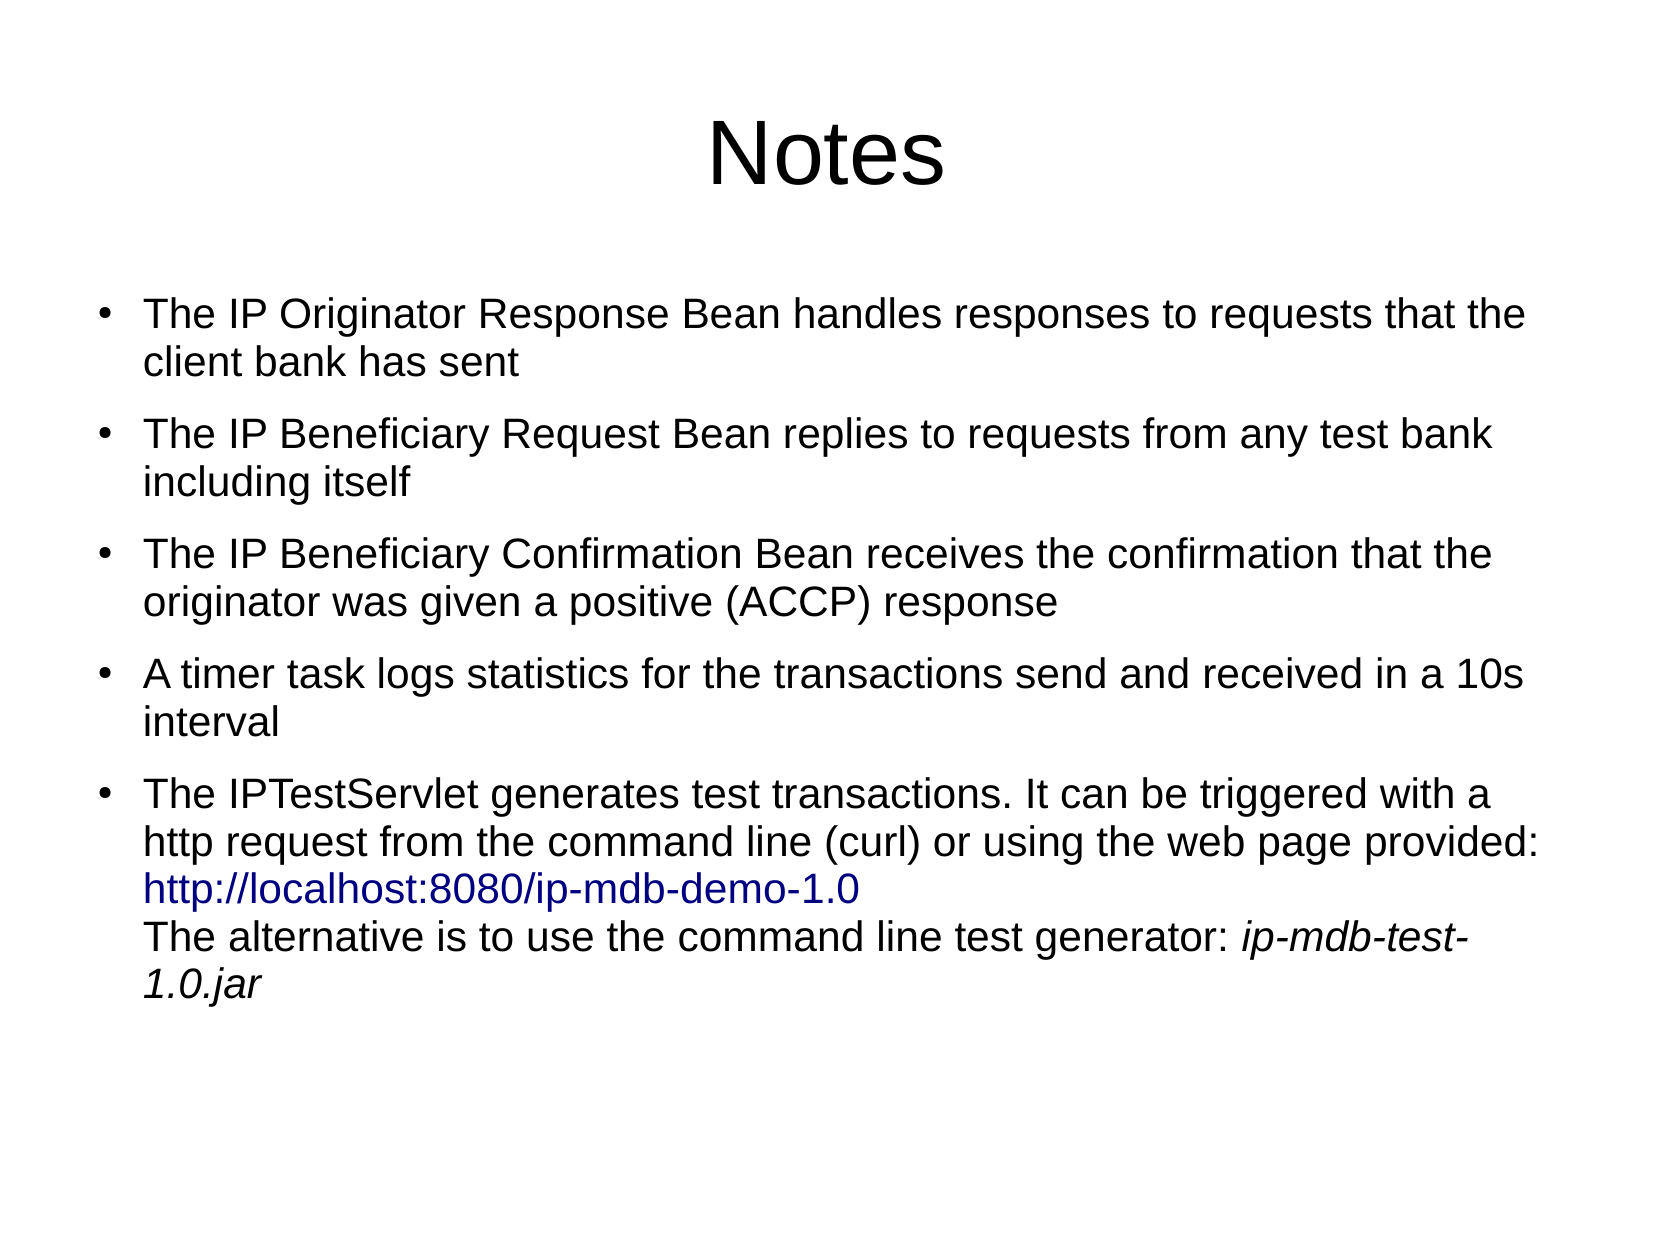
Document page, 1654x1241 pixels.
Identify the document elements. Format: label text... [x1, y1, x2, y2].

list The IP Originator Response Bean handles responses to requests that the client bank has sent The IP Beneficiary Request Bean replies to requests from any test bank including itself The IP Beneficiary Confirmation Bean receives the confirmation that the originator was given a positive (ACCP) response A timer task logs statistics for the transactions send and received in a 10s interval The IPTestServlet generates test transactions. It can be triggered with a http request from the command line (curl) or using the web page provided: http://localhost:8080/ip-mdb-demo-1.0 The alternative is to use the command line test generator: ip-mdb-test-1.0.jar [82, 290, 1571, 1010]
title Notes [82, 49, 1571, 257]
